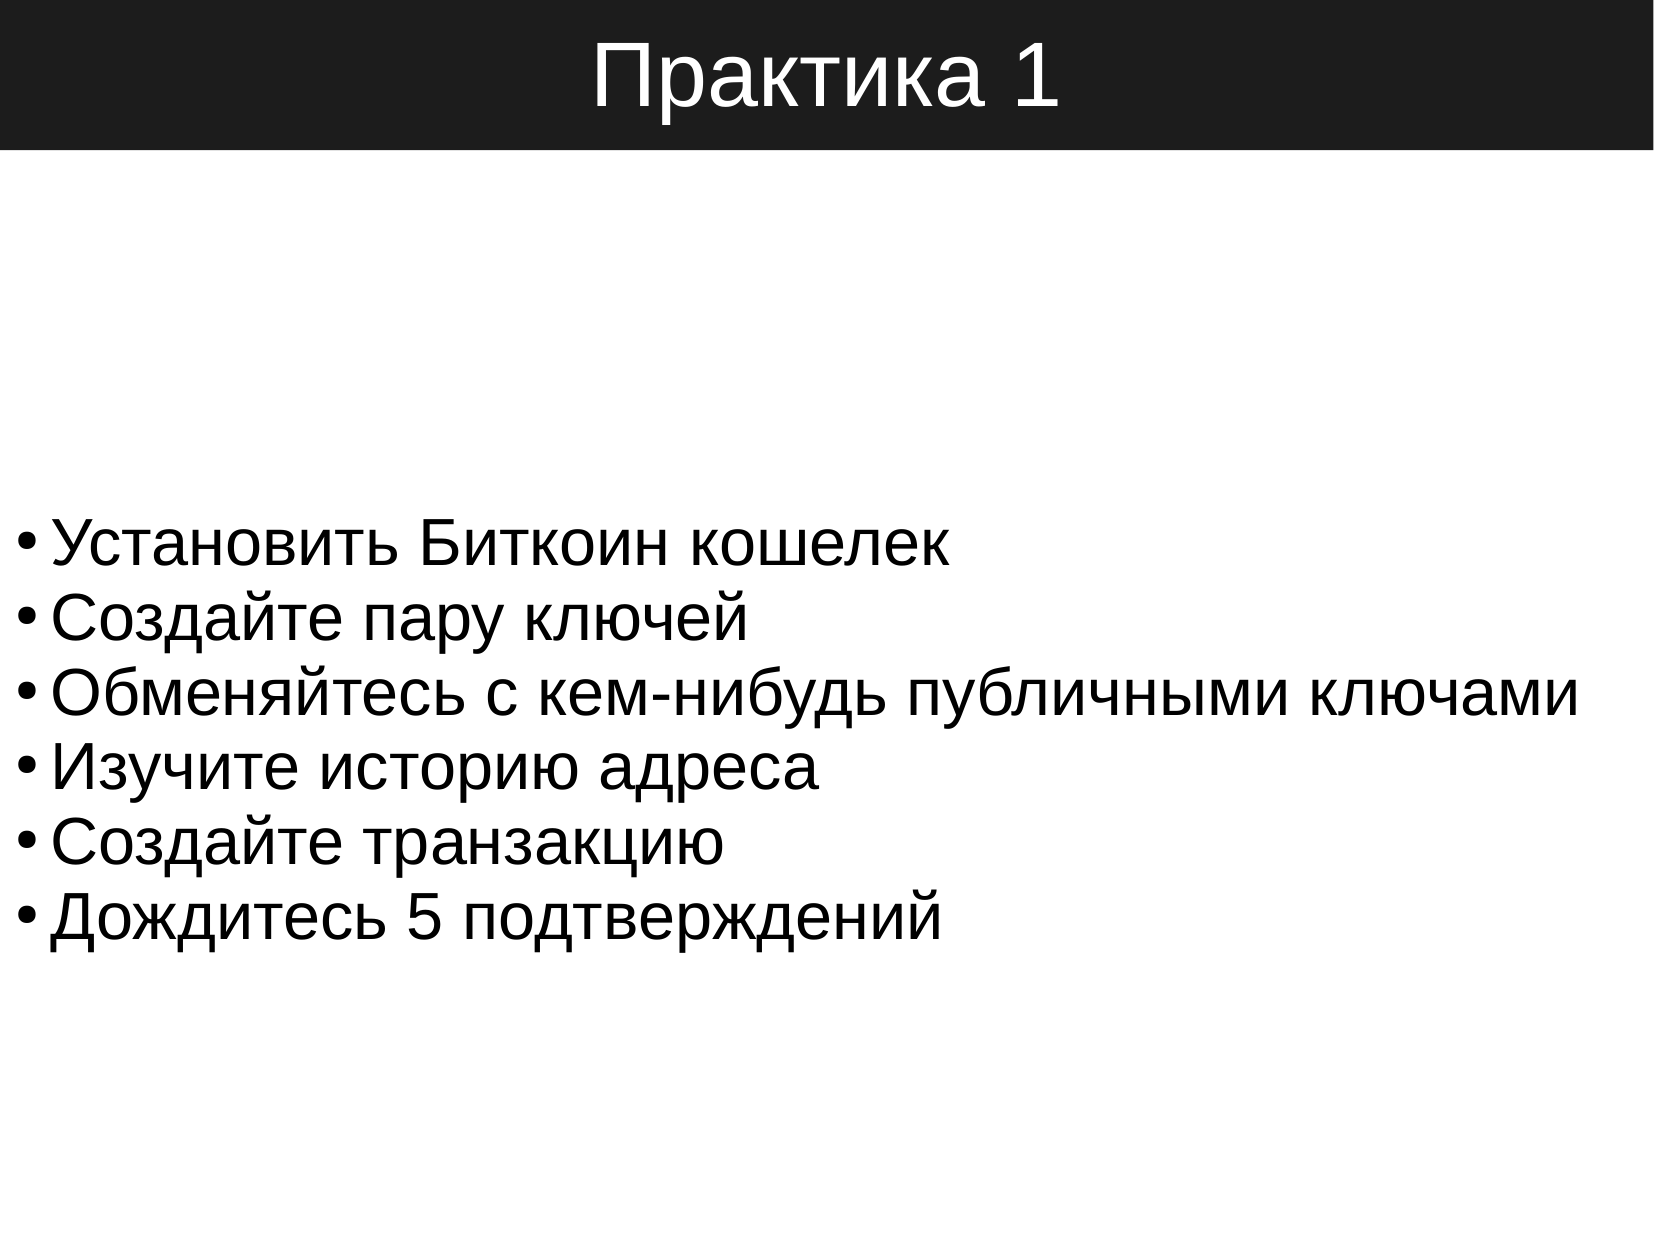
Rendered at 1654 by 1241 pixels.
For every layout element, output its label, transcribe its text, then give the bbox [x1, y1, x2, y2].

title Практика 1 [0, 0, 1654, 151]
subtitle Установить Биткоин кошелек Создайте пару ключей Обменяйтесь с кем-нибудь публичными ключами Изучите историю адреса Создайте транзакцию Дождитесь 5 подтверждений [15, 148, 1606, 1236]
